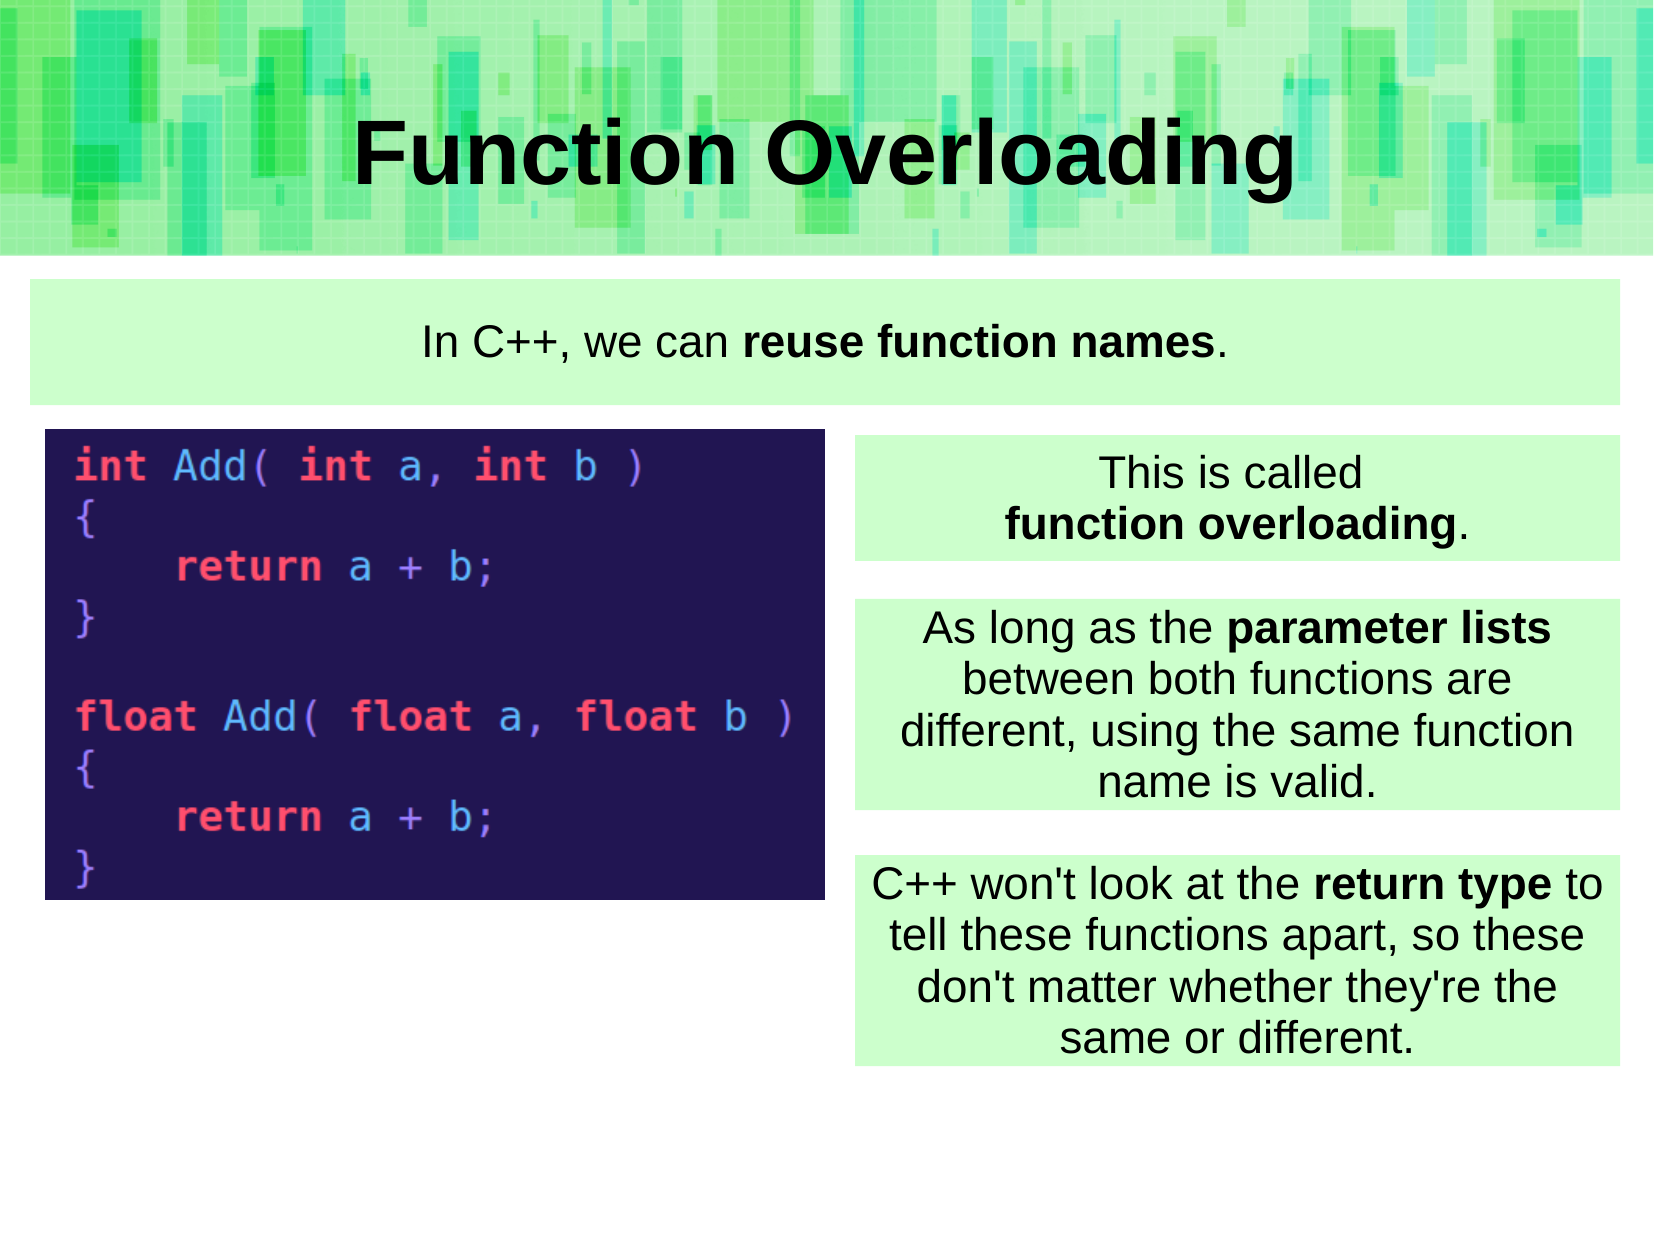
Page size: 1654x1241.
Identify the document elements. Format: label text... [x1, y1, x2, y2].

text_box This is called function overloading. [855, 435, 1621, 561]
picture [0, 0, 1654, 1241]
text_box In C++, we can reuse function names. [30, 279, 1621, 406]
text_box C++ won't look at the return type to tell these functions apart, so these don't matter whether they're the same or different. [855, 855, 1621, 1067]
text_box As long as the parameter lists between both functions are different, using the same function name is valid. [855, 598, 1621, 811]
title Function Overloading [82, 49, 1571, 257]
